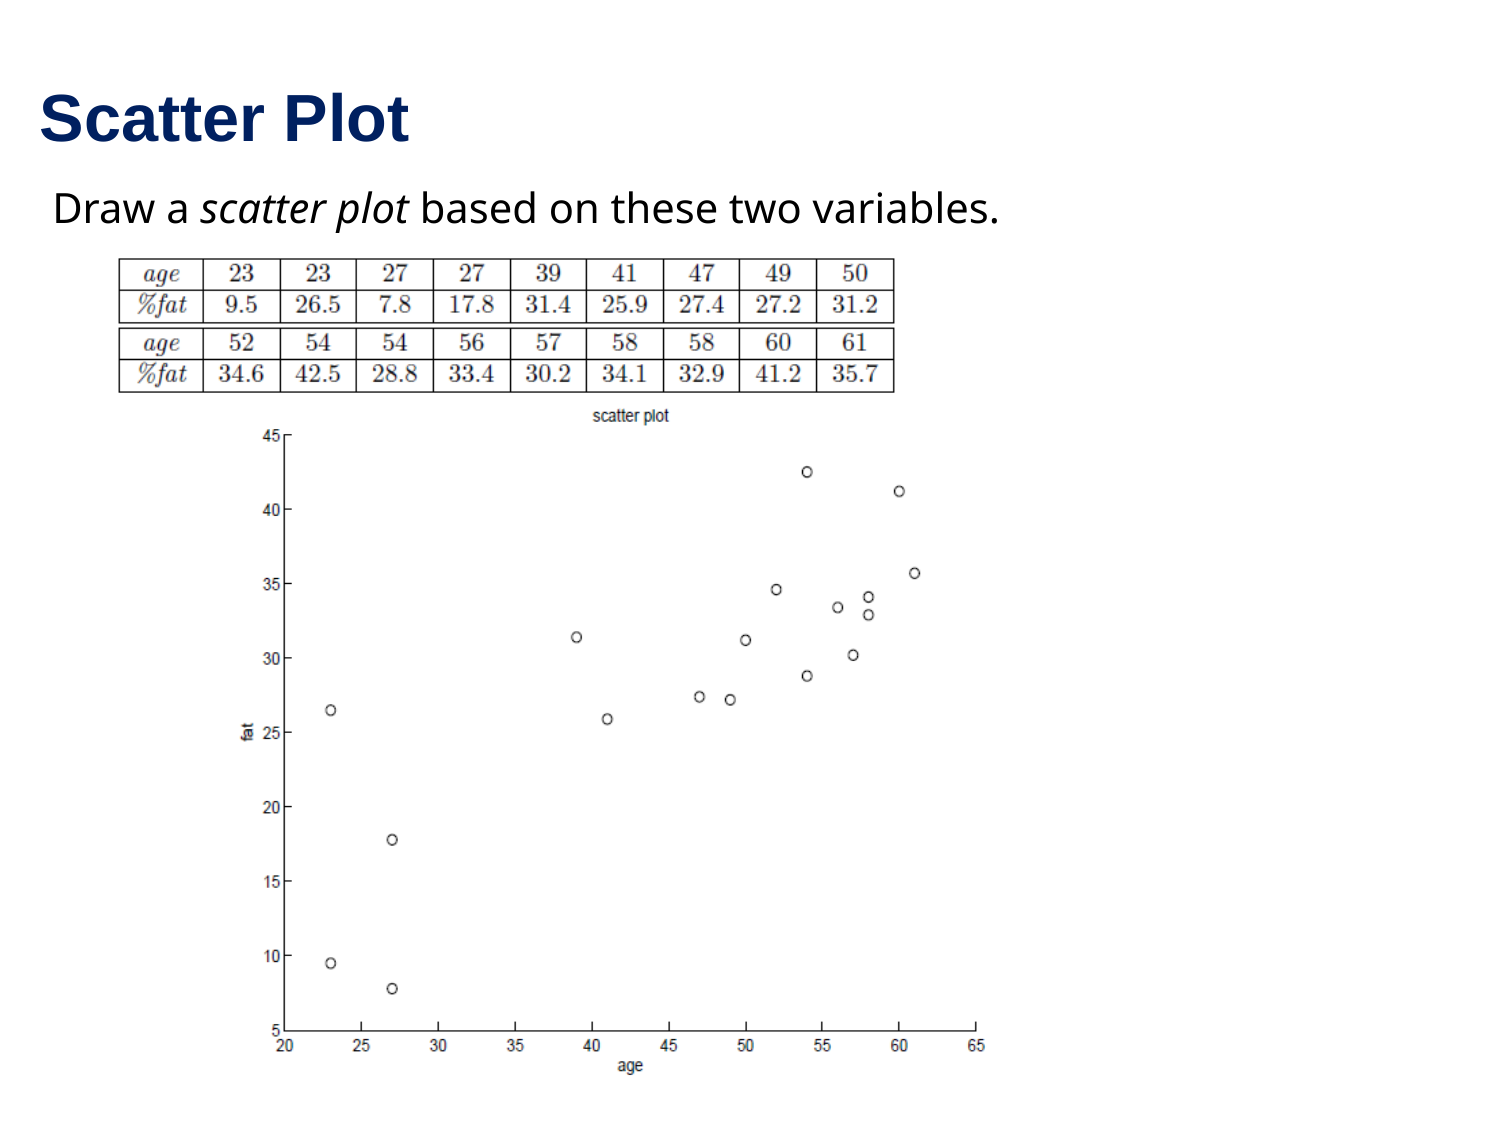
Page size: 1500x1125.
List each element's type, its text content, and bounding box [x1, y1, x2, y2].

picture [112, 249, 900, 397]
picture [237, 402, 1000, 1080]
title Scatter Plot [24, 24, 1096, 162]
list Draw a scatter plot based on these two variables. [37, 174, 1212, 250]
